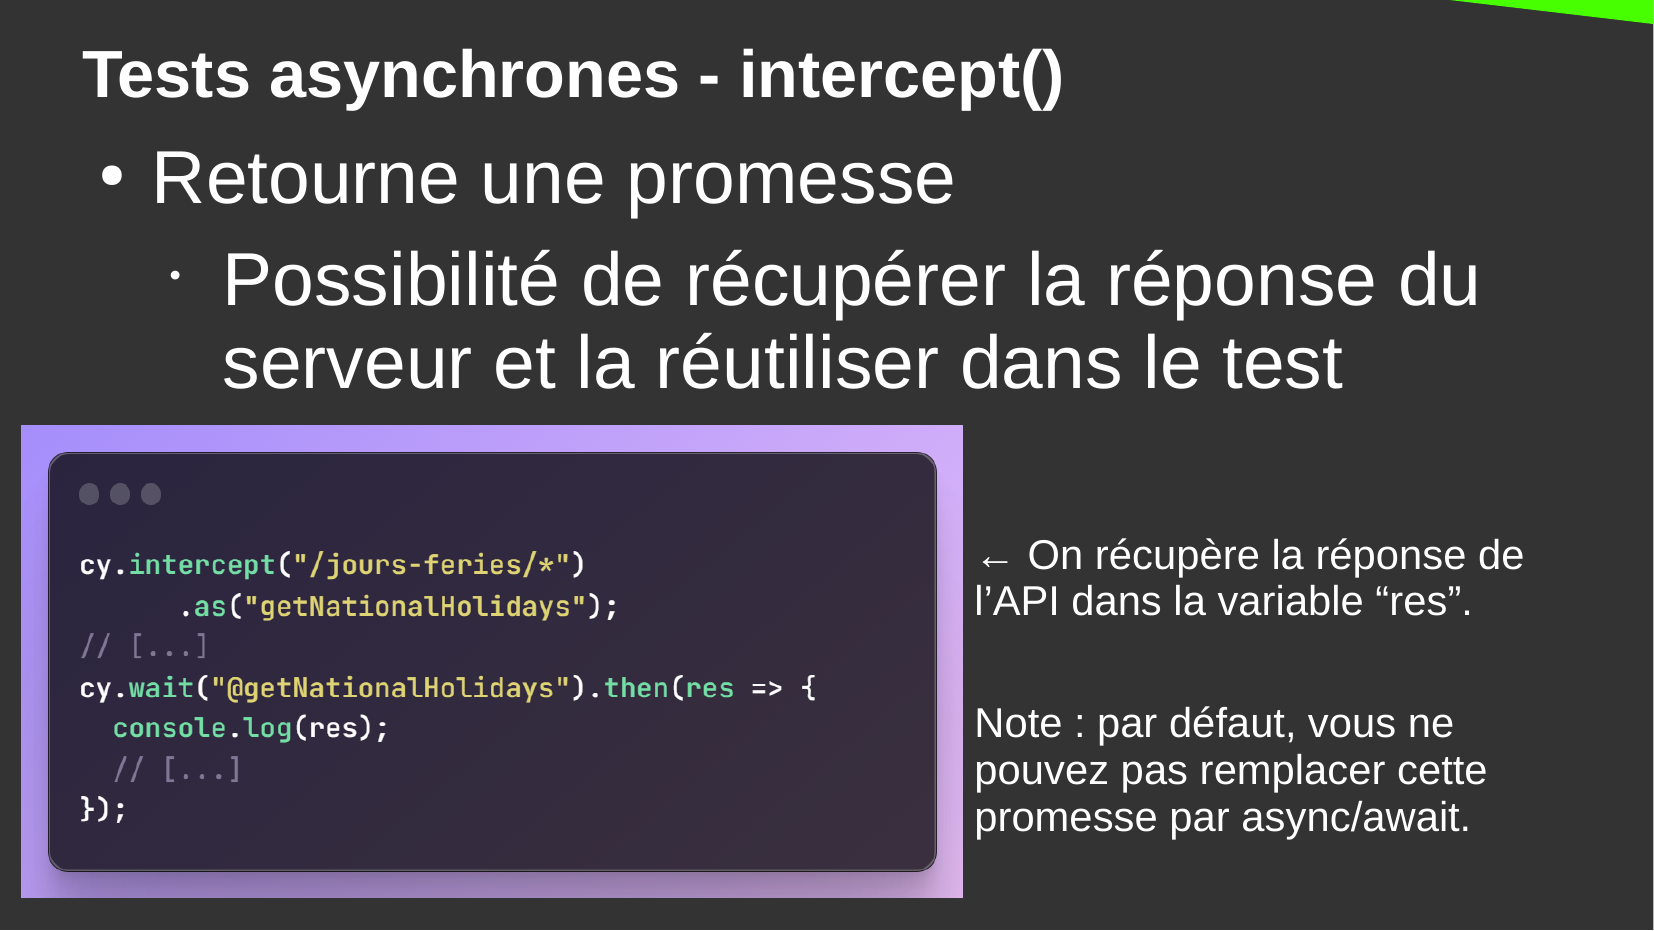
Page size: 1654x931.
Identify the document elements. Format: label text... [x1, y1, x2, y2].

title Tests asynchrones - intercept() [82, 37, 1571, 112]
text_box [1449, 0, 1654, 25]
list ← On récupère la réponse de l’API dans la variable “res”. Note : par défaut, vous ne pouvez pas remplacer cette promesse par async/await. [974, 531, 1595, 650]
list Retourne une promesse Possibilité de récupérer la réponse du serveur et la réutiliser dans le test [80, 135, 1619, 414]
picture [21, 425, 963, 898]
